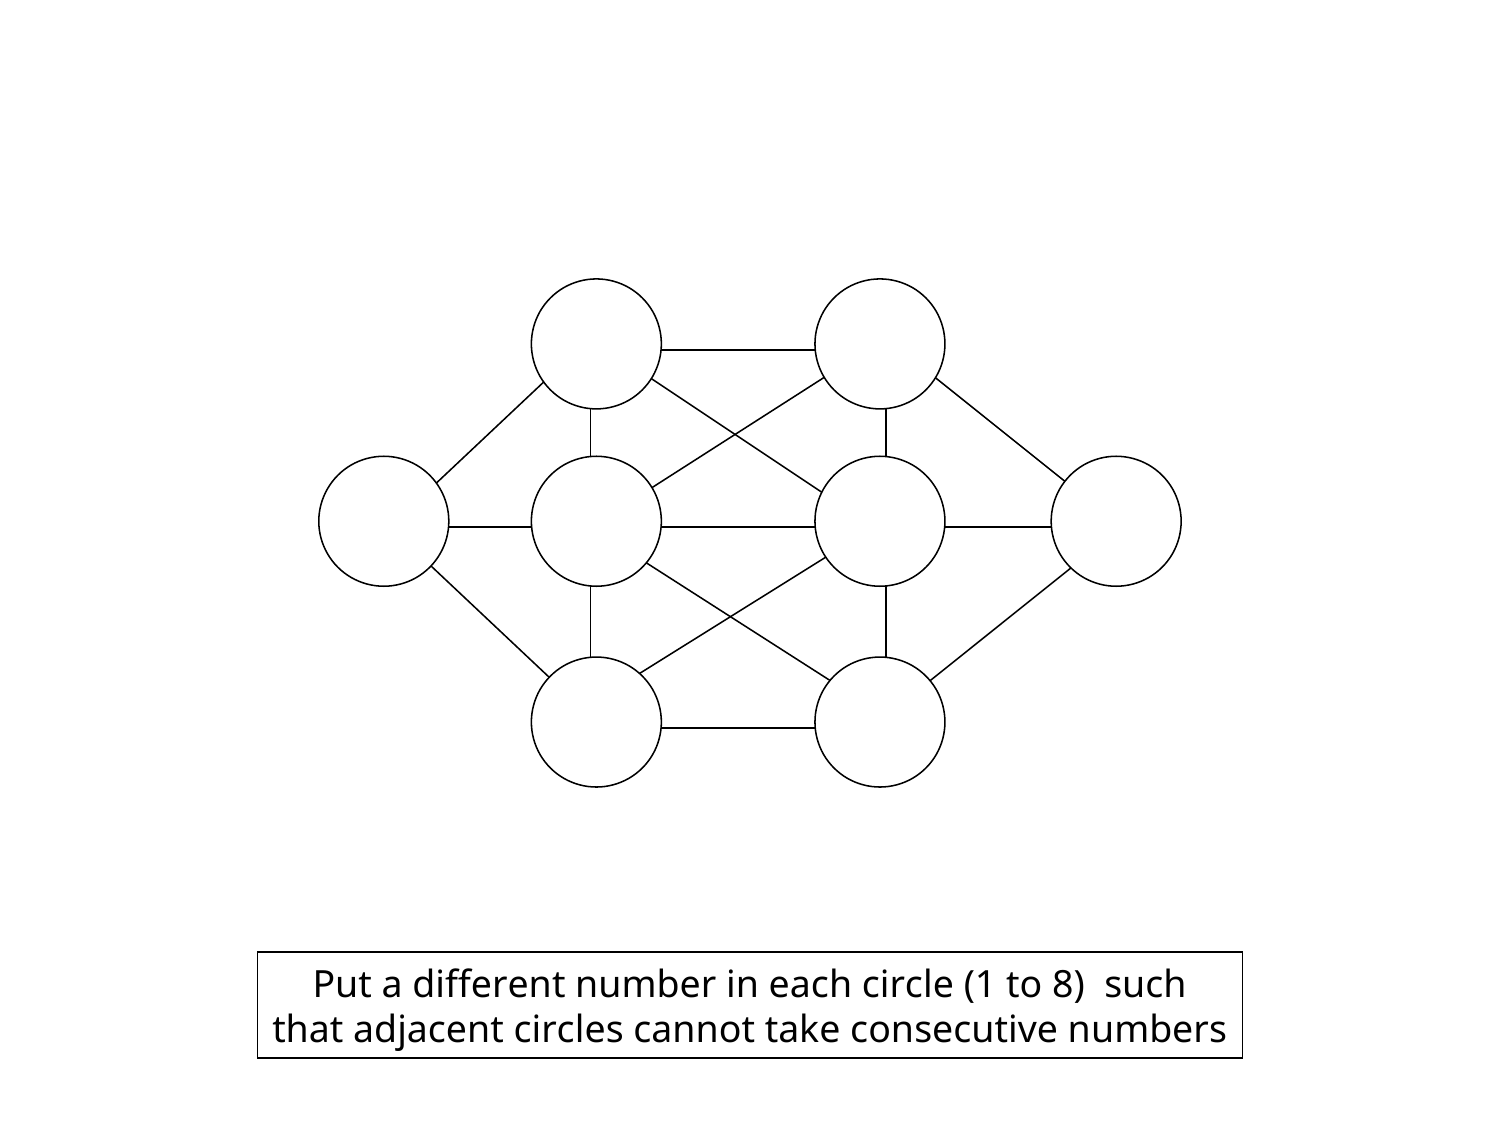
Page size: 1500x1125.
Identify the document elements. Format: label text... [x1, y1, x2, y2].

text_box Put a different number in each circle (1 to 8) such that adjacent circles cannot take consecutive numbers [257, 952, 1243, 1058]
text_box [814, 456, 945, 587]
text_box [1051, 456, 1182, 587]
text_box [814, 657, 945, 788]
text_box [318, 456, 449, 587]
text_box [531, 278, 662, 409]
text_box [531, 657, 662, 788]
text_box [814, 278, 945, 409]
text_box [531, 456, 662, 587]
